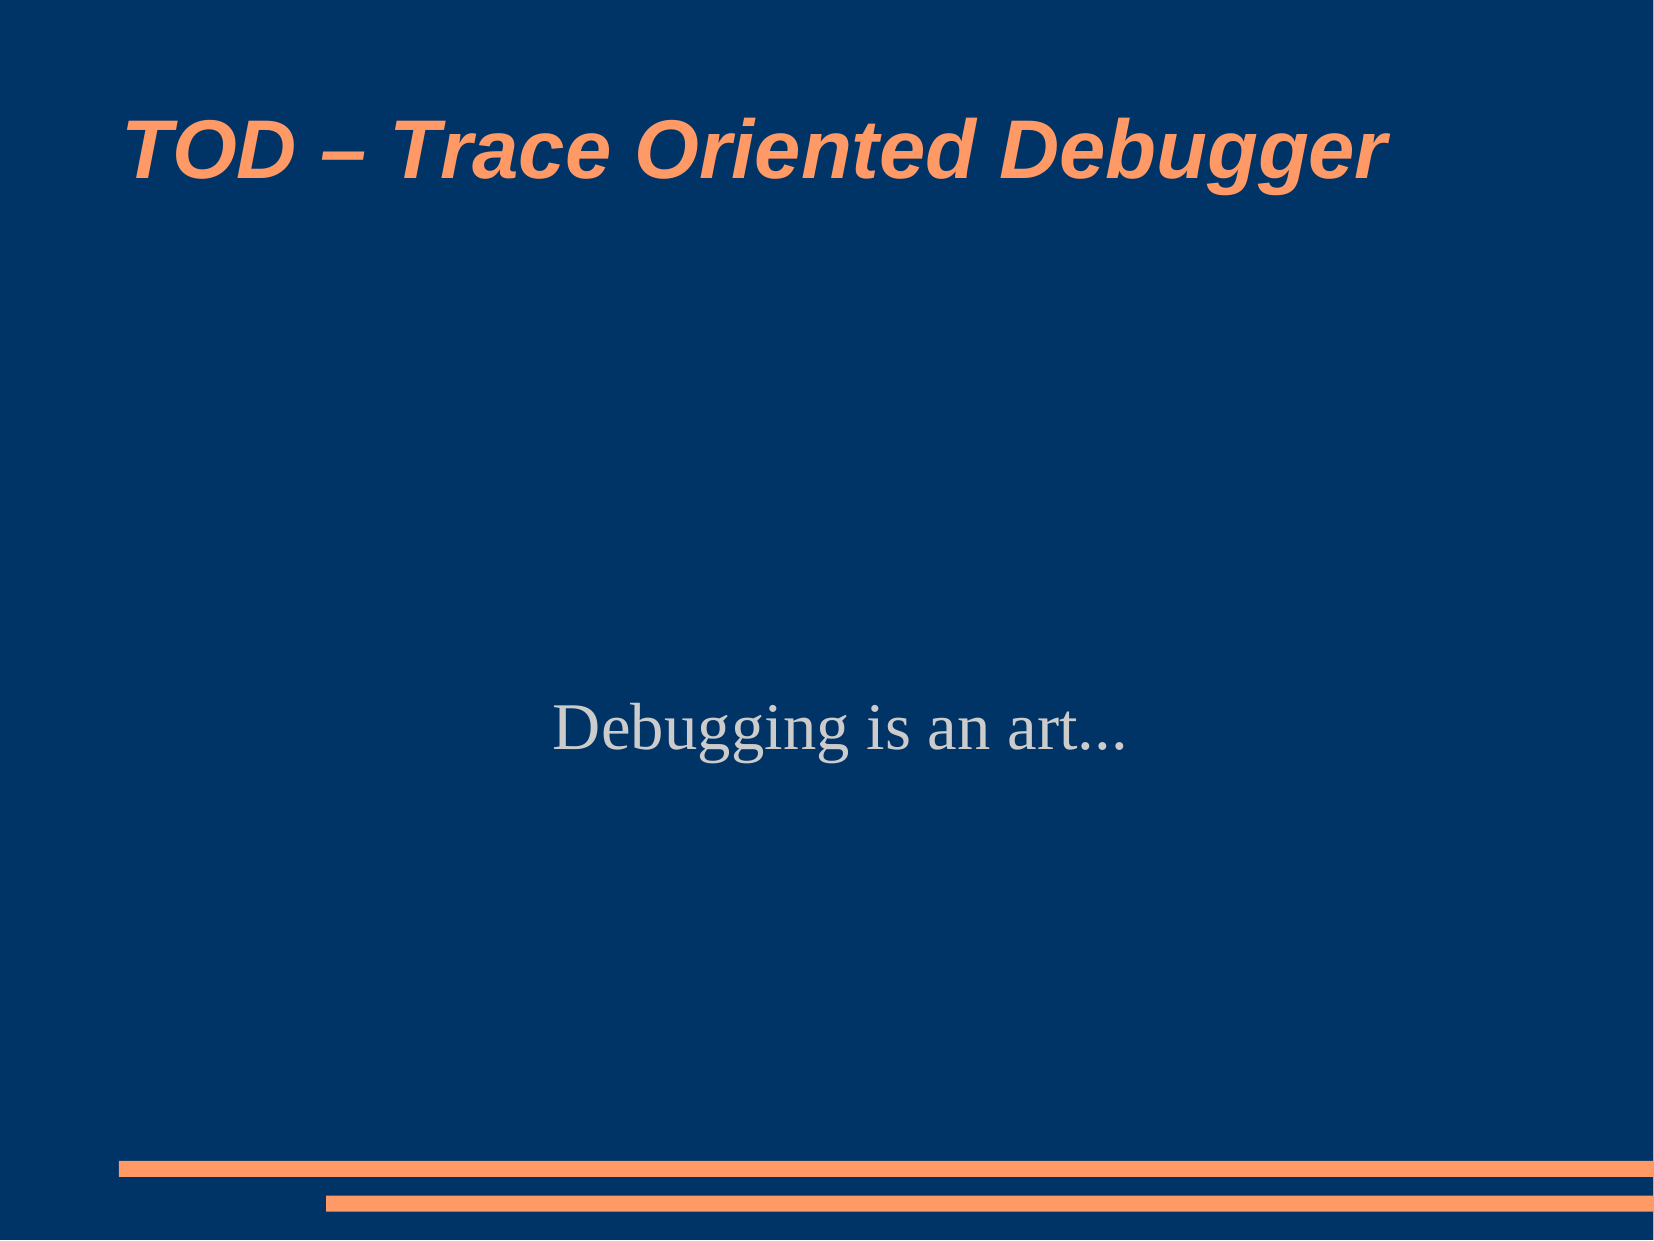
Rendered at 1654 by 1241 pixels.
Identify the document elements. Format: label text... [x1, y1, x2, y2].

subtitle Debugging is an art... [121, 322, 1561, 1133]
title TOD – Trace Oriented Debugger [121, 46, 1534, 254]
